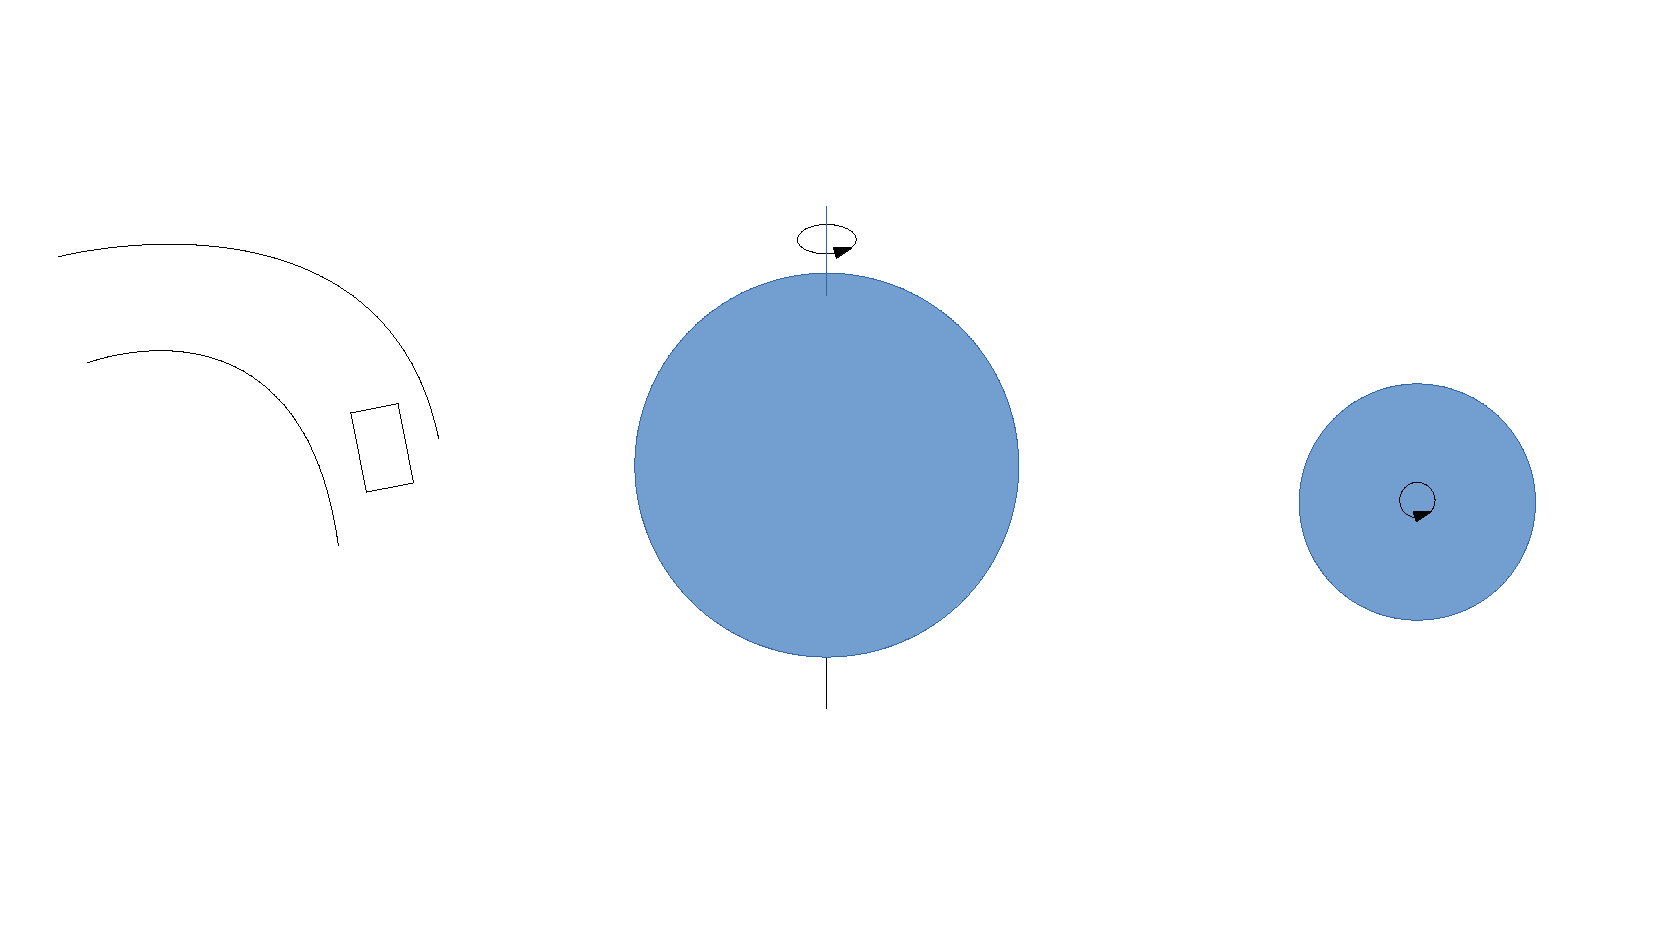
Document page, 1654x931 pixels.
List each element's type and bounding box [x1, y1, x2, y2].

text_box [634, 273, 1024, 658]
text_box [1299, 383, 1536, 643]
text_box [833, 247, 852, 259]
text_box [322, 420, 404, 494]
